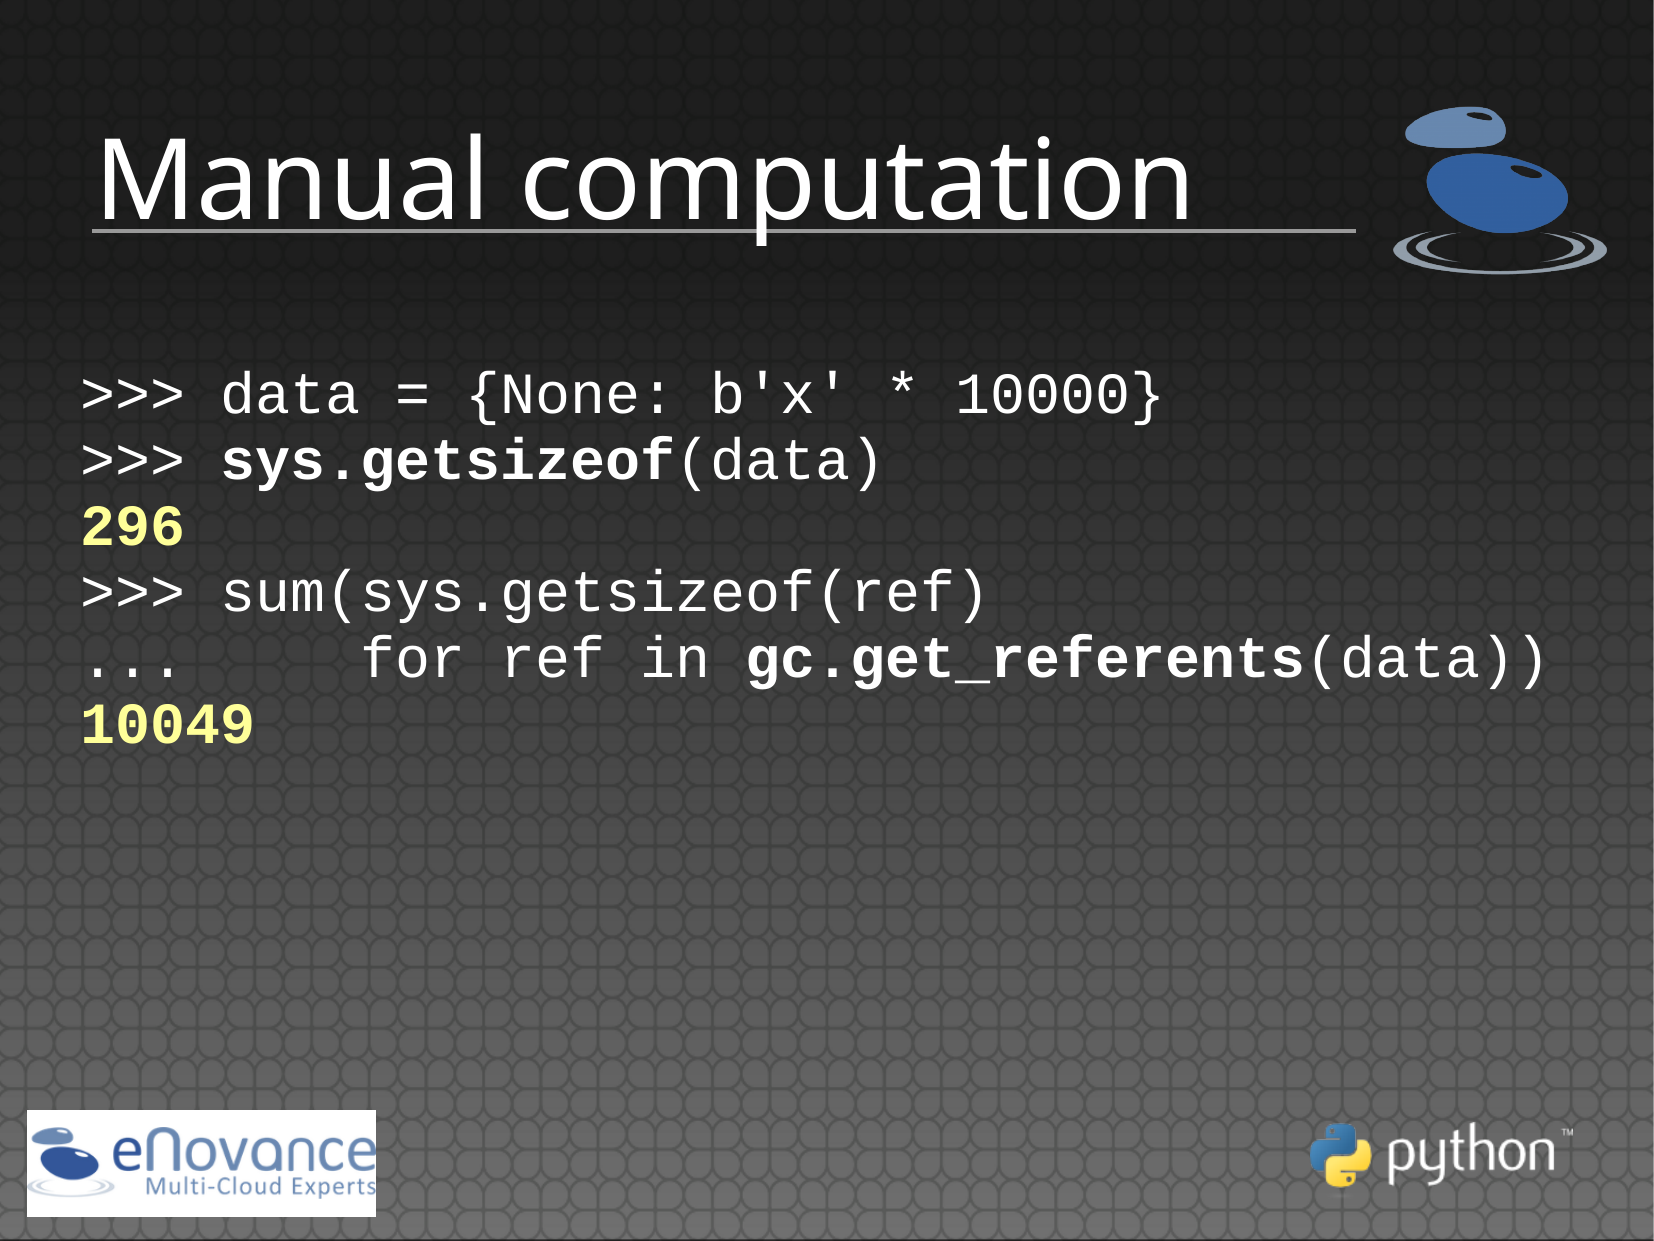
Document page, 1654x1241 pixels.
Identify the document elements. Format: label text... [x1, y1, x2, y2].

list >>> data = {None: b'x' * 10000} >>> sys.getsizeof(data) 296 >>> sum(sys.getsizeof(ref) ... for ref in gc.get_referents(data)) 10049 [80, 365, 1612, 1011]
picture [0, 0, 1654, 1241]
title Manual computation [94, 100, 1426, 251]
